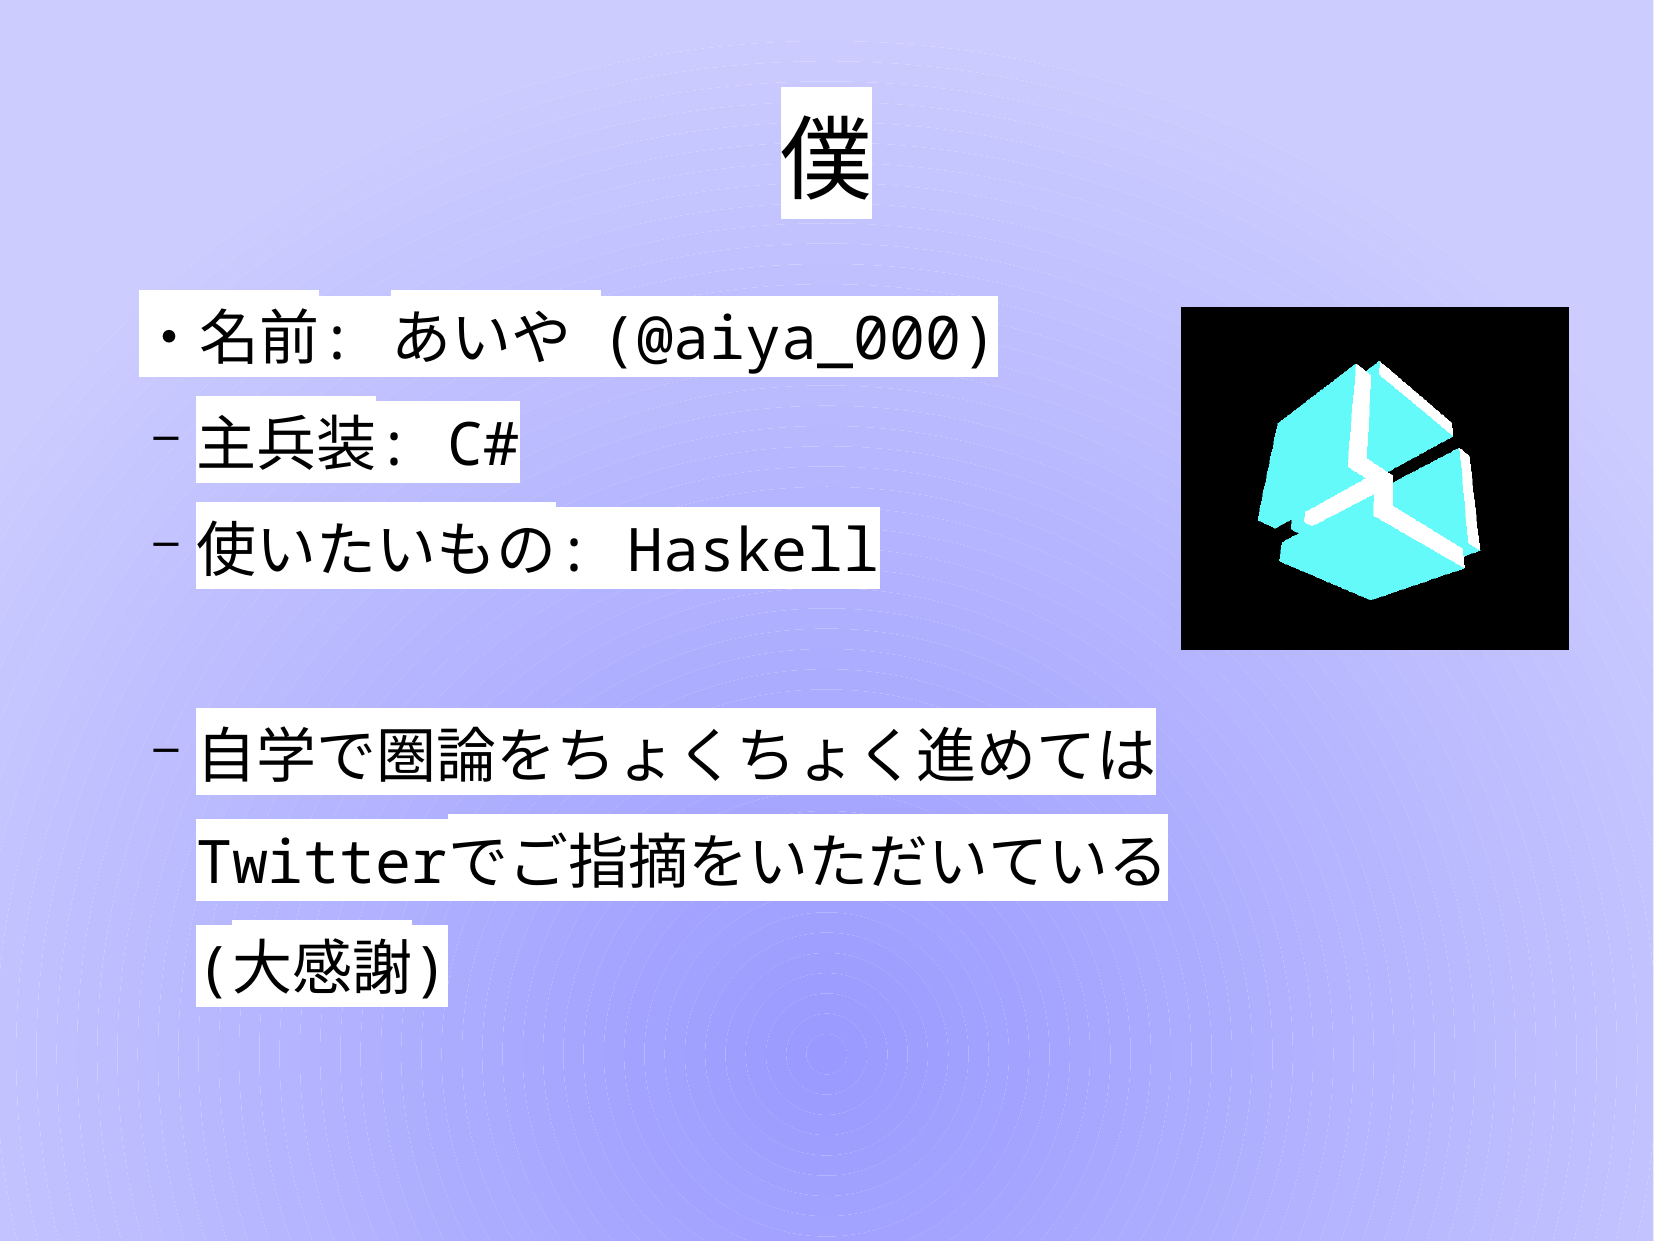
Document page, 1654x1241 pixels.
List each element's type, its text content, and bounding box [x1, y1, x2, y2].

title 僕 [82, 49, 1571, 257]
list ・名前: あいや (@aiya_000) 主兵装: C# 使いたいもの: Haskell 自学で圏論をちょくちょく進めては Twitterでご指摘をいただいている (大感謝) [82, 290, 1571, 1010]
picture [1181, 307, 1569, 650]
